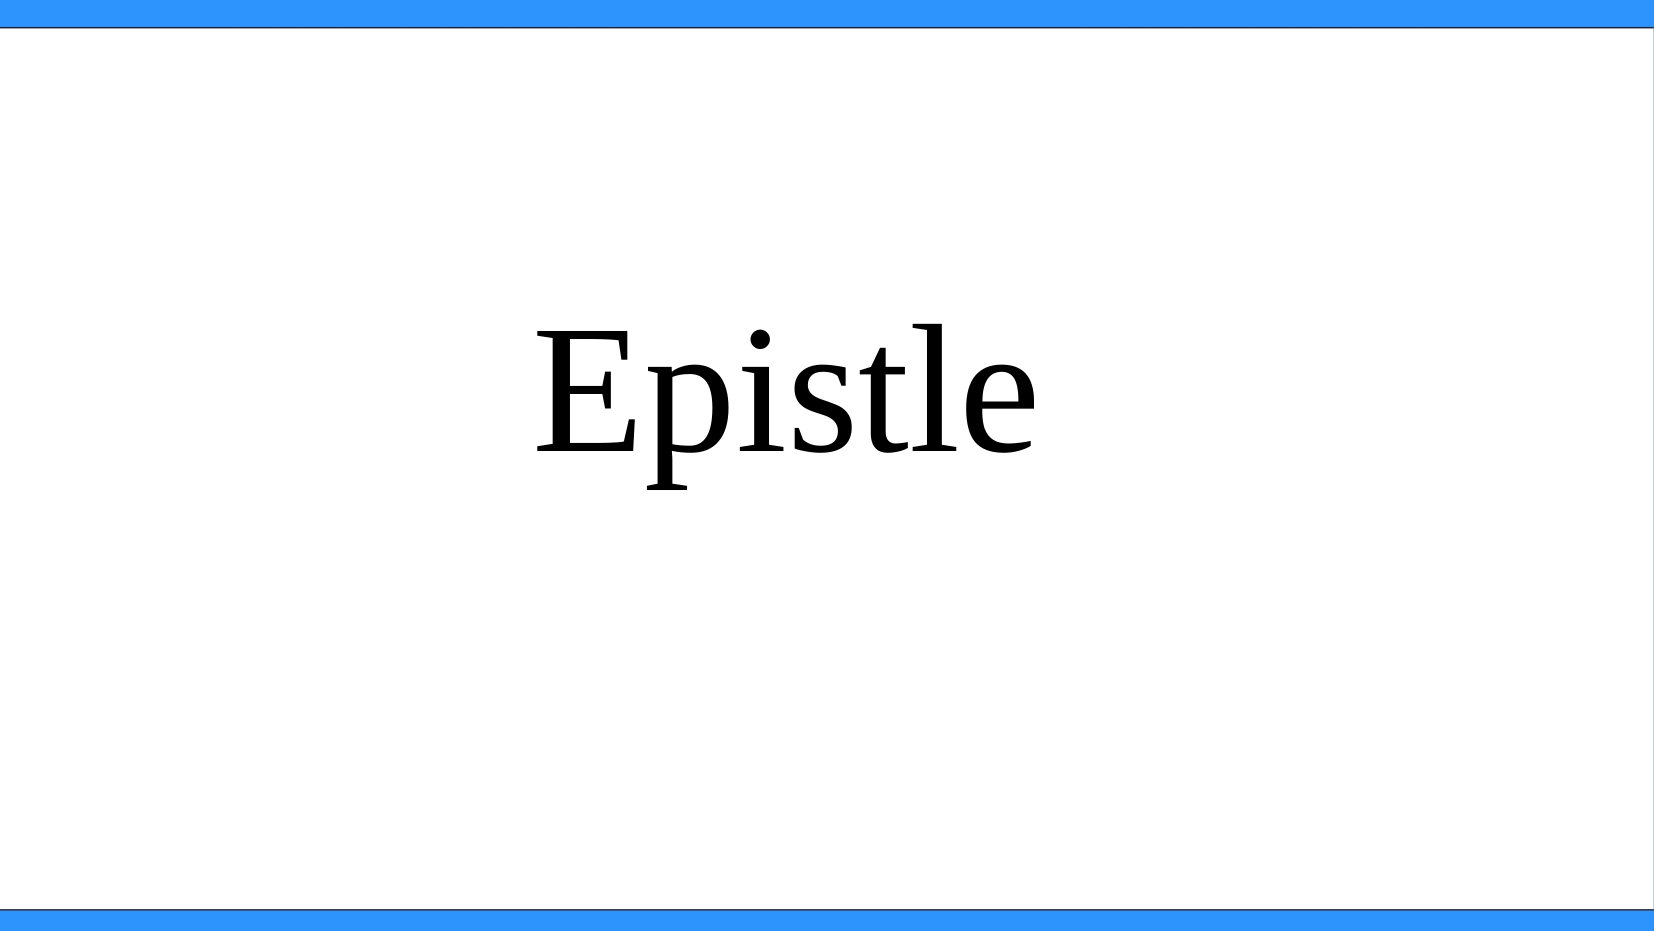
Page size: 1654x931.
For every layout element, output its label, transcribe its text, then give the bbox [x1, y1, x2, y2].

picture [0, 0, 1654, 931]
text_box Epistle [345, 281, 1231, 500]
